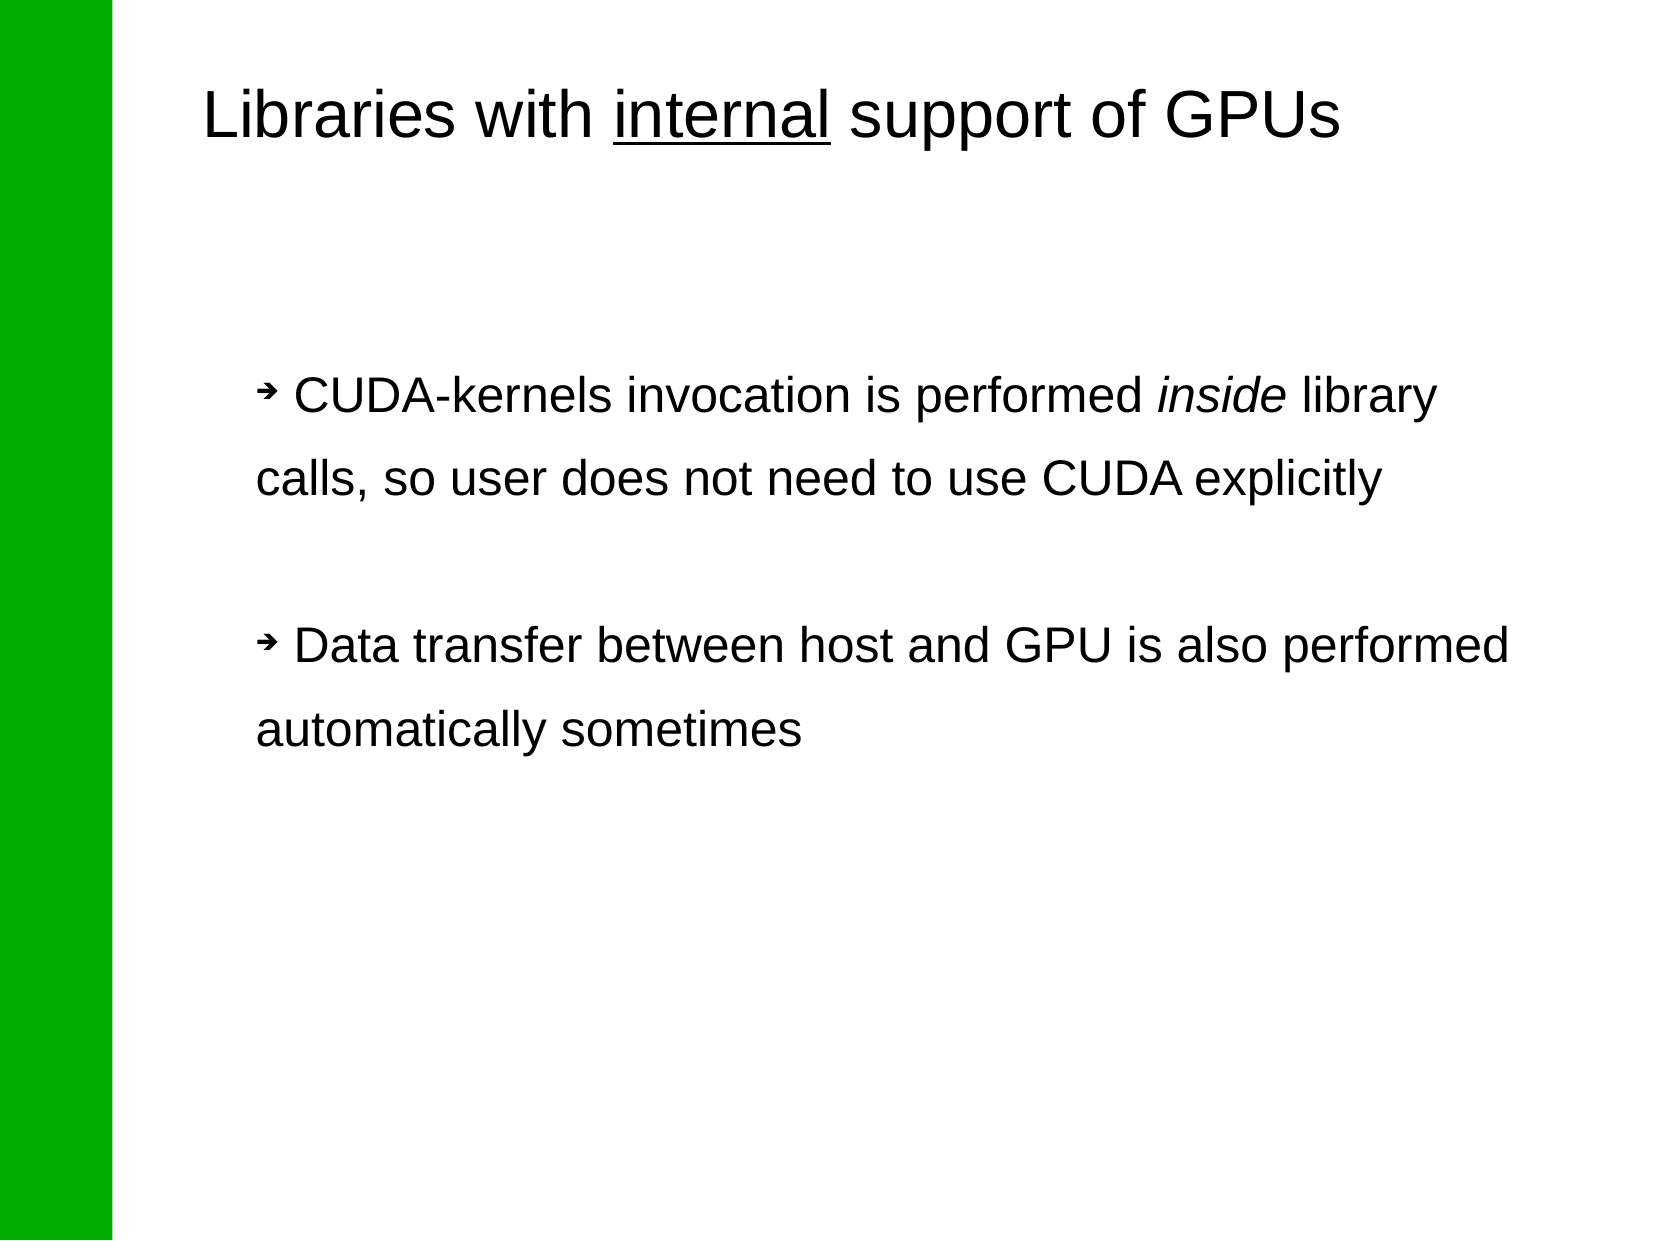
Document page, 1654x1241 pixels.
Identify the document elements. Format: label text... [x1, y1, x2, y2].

text_box [0, 0, 113, 1241]
text_box CUDA-kernels invocation is performed inside library calls, so user does not need to use CUDA explicitly Data transfer between host and GPU is also performed automatically sometimes [240, 331, 1538, 737]
text_box Libraries with internal support of GPUs [187, 70, 1362, 160]
